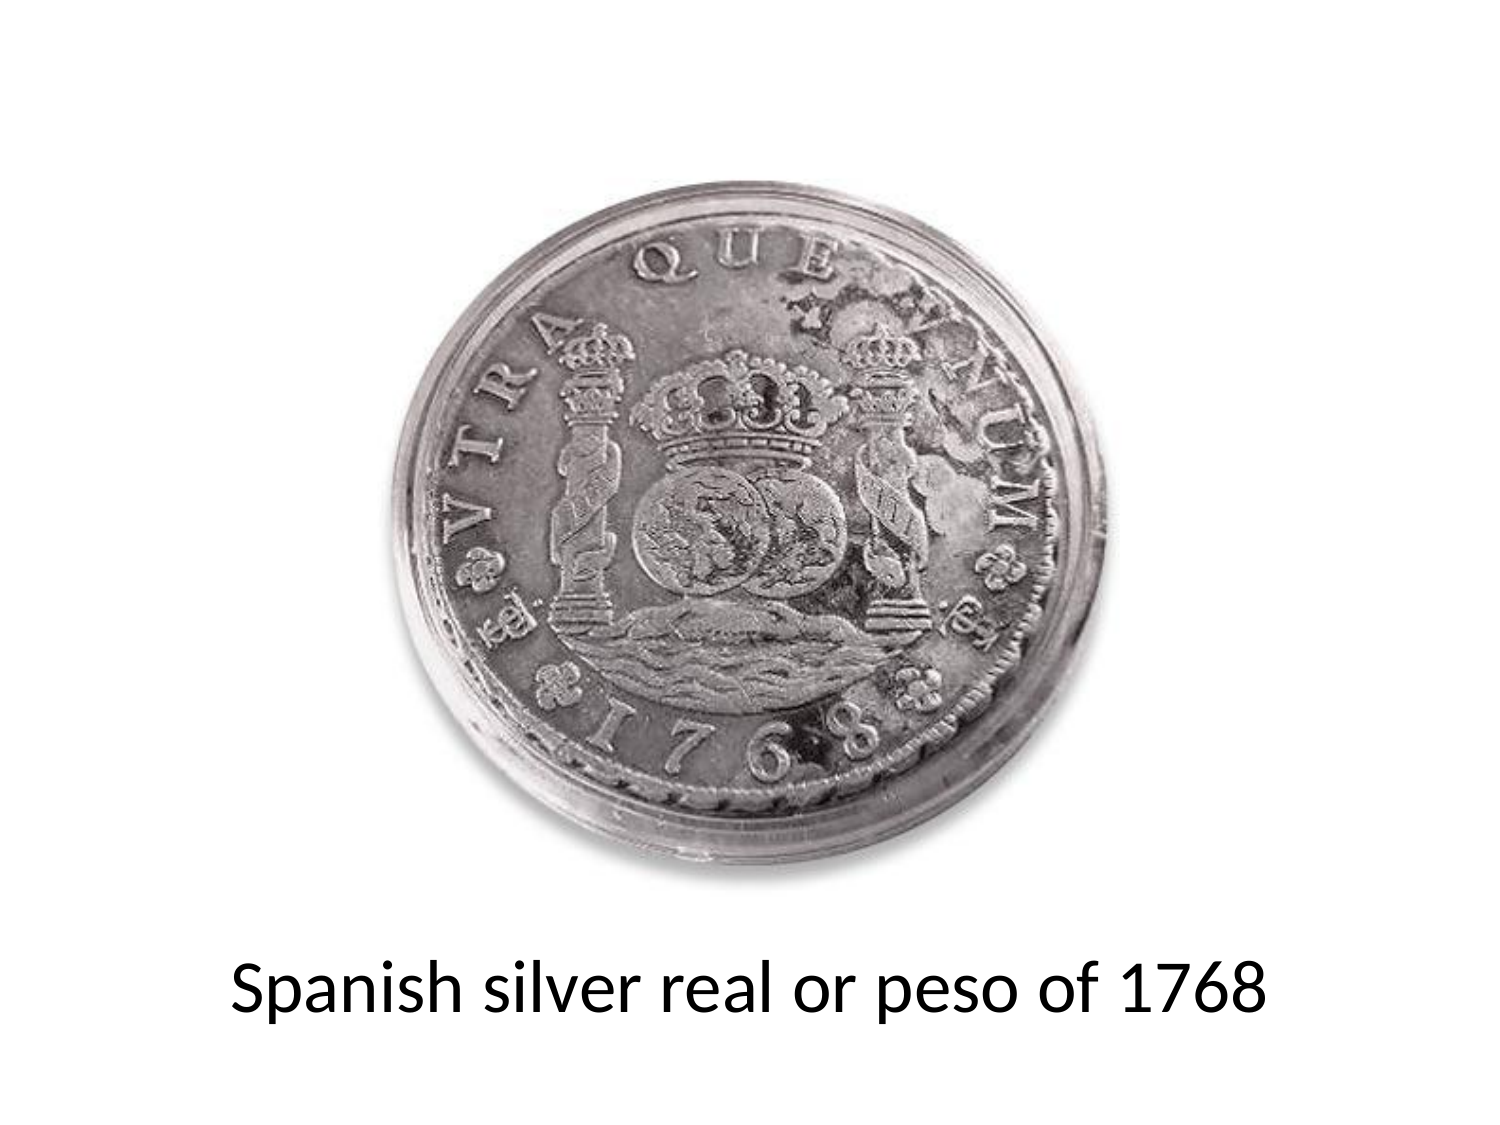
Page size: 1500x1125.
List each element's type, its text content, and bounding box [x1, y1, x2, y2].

text_box Spanish silver real or peso of 1768 [215, 929, 1285, 1035]
picture [363, 149, 1137, 900]
